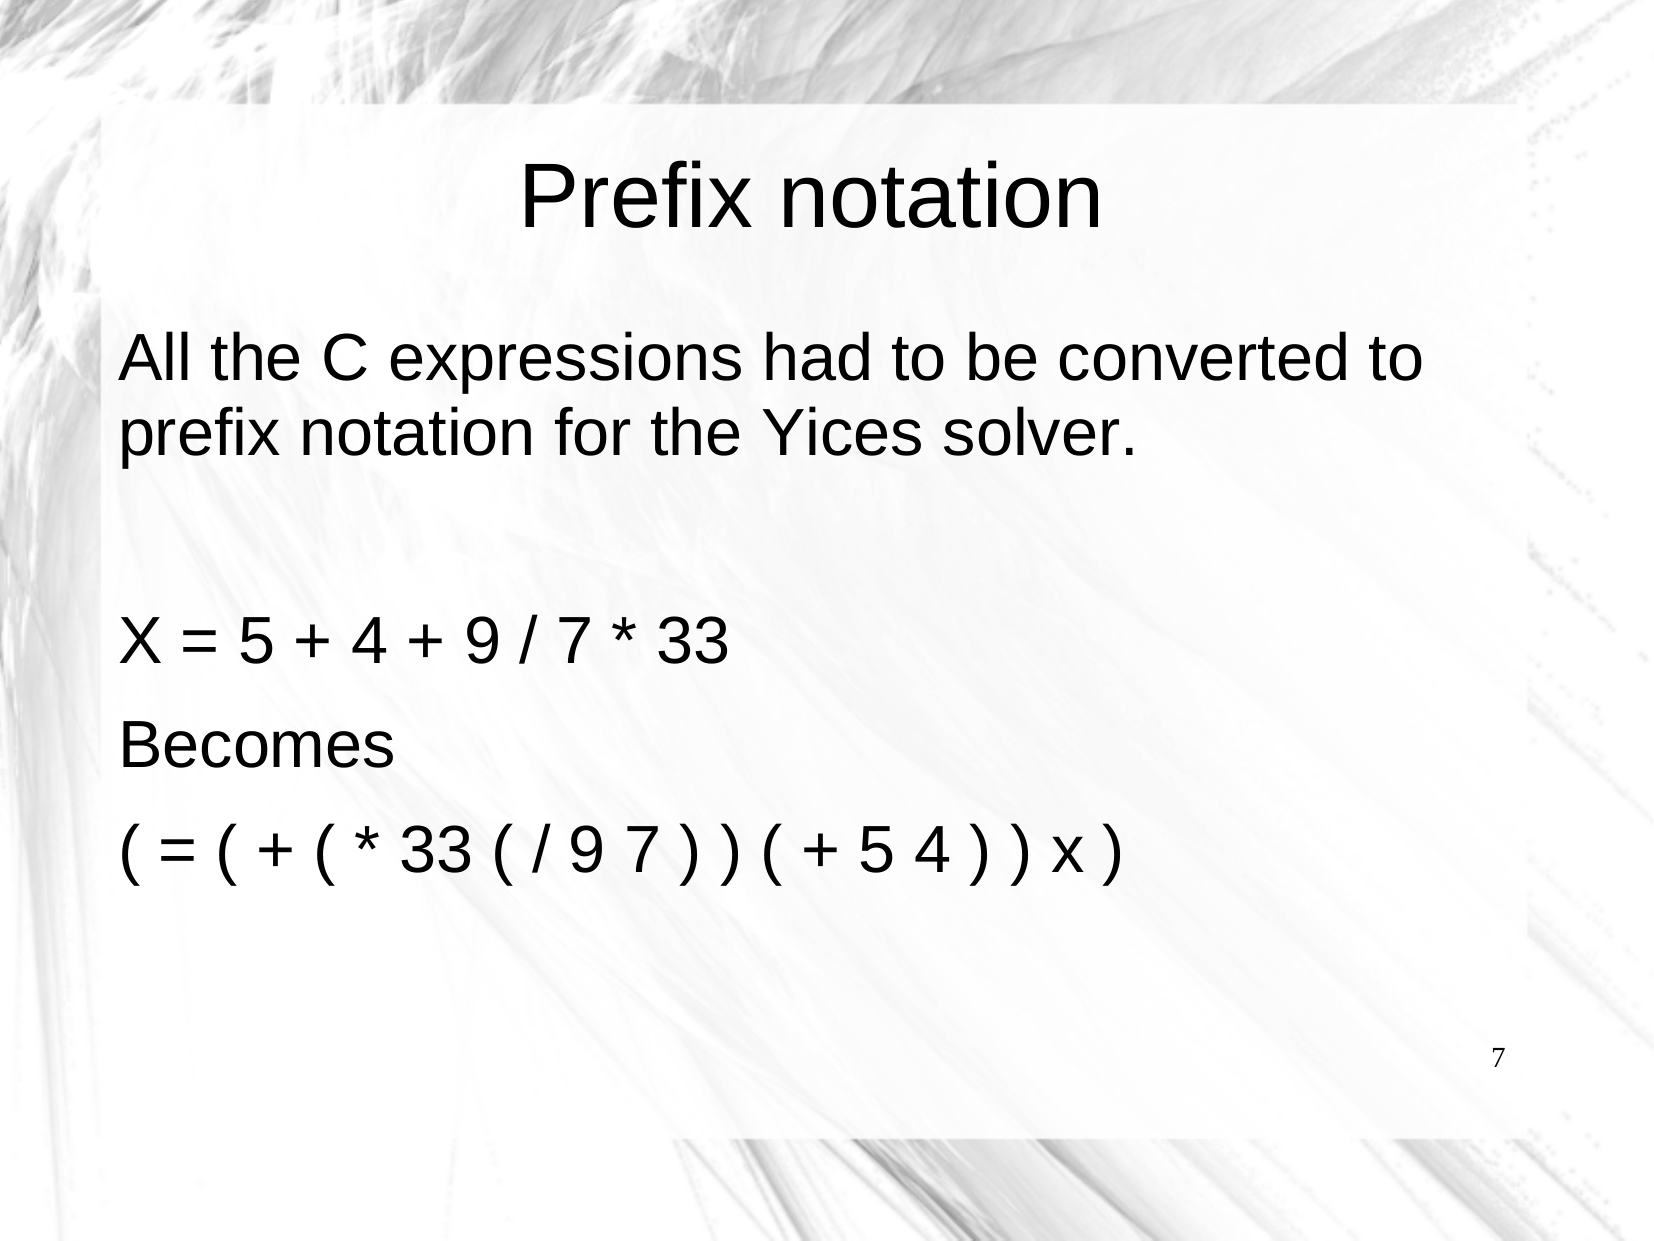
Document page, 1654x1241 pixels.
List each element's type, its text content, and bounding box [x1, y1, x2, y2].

title Prefix notation [118, 112, 1506, 281]
picture [0, 0, 1654, 1241]
list All the C expressions had to be converted to prefix notation for the Yices solver. X = 5 + 4 + 9 / 7 * 33 Becomes ( = ( + ( * 33 ( / 9 7 ) ) ( + 5 4 ) ) x ) [118, 319, 1571, 1096]
